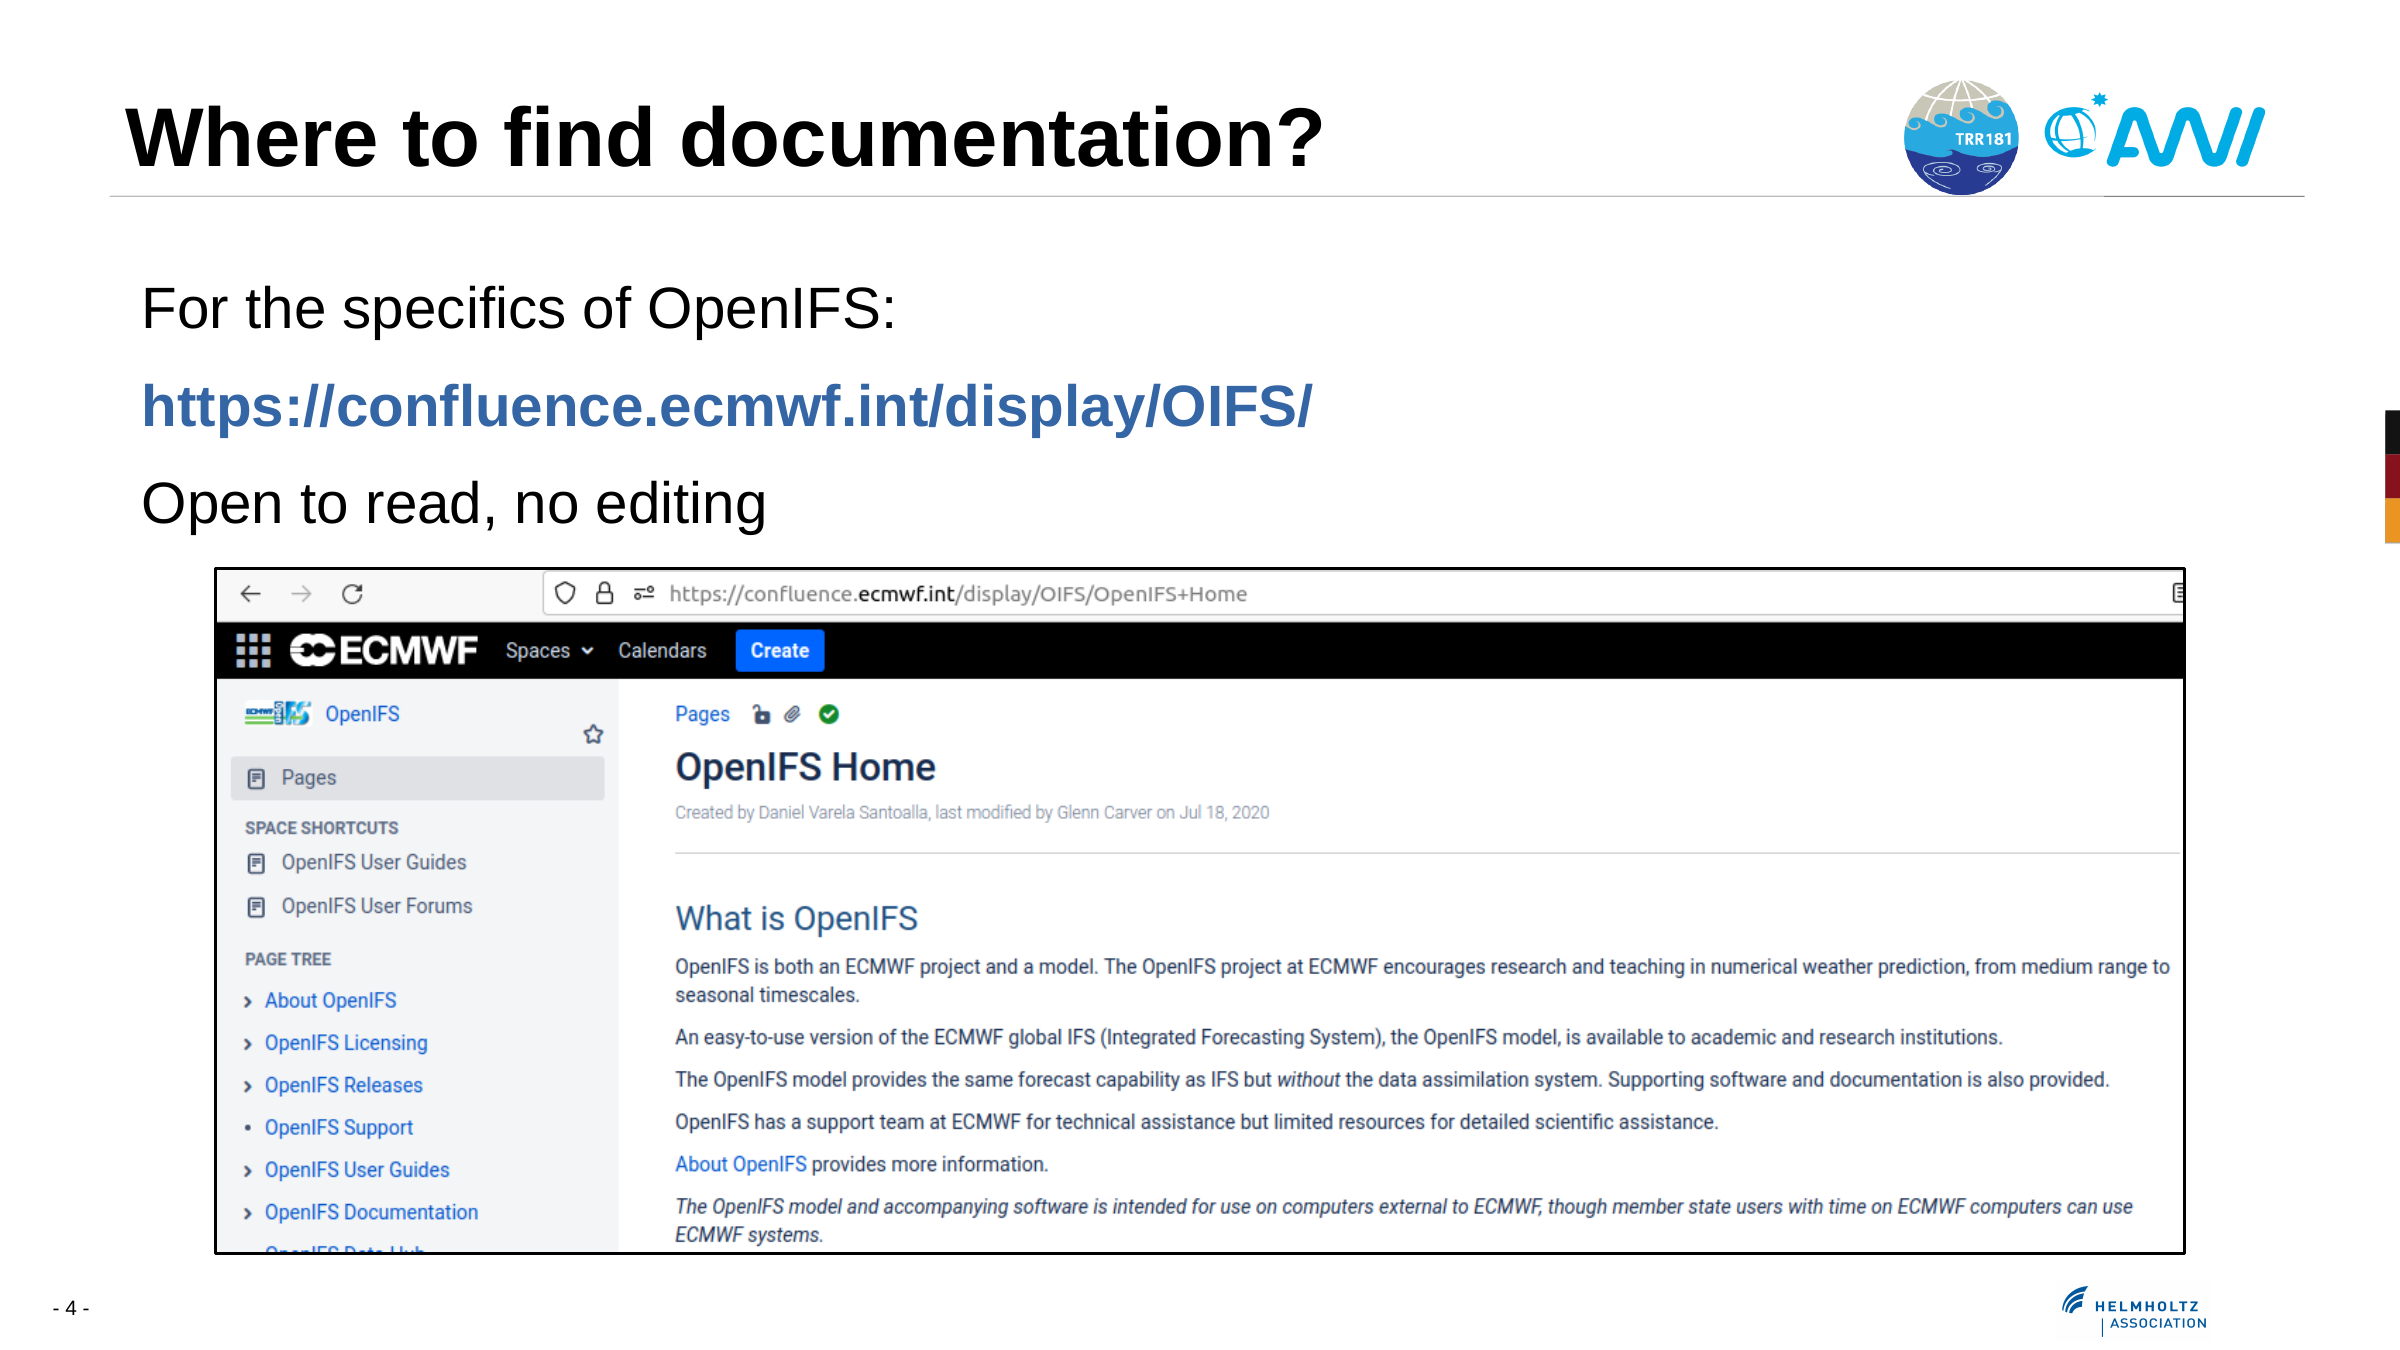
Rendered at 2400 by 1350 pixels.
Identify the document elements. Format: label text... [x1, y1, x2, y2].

picture [2055, 1281, 2213, 1342]
text_box Where to find documentation? [110, 75, 2297, 195]
picture [217, 569, 2183, 1252]
text_box For the specifics of OpenIFS: https://confluence.ecmwf.int/display/OIFS/ Open to read, no editing [127, 236, 2273, 1191]
